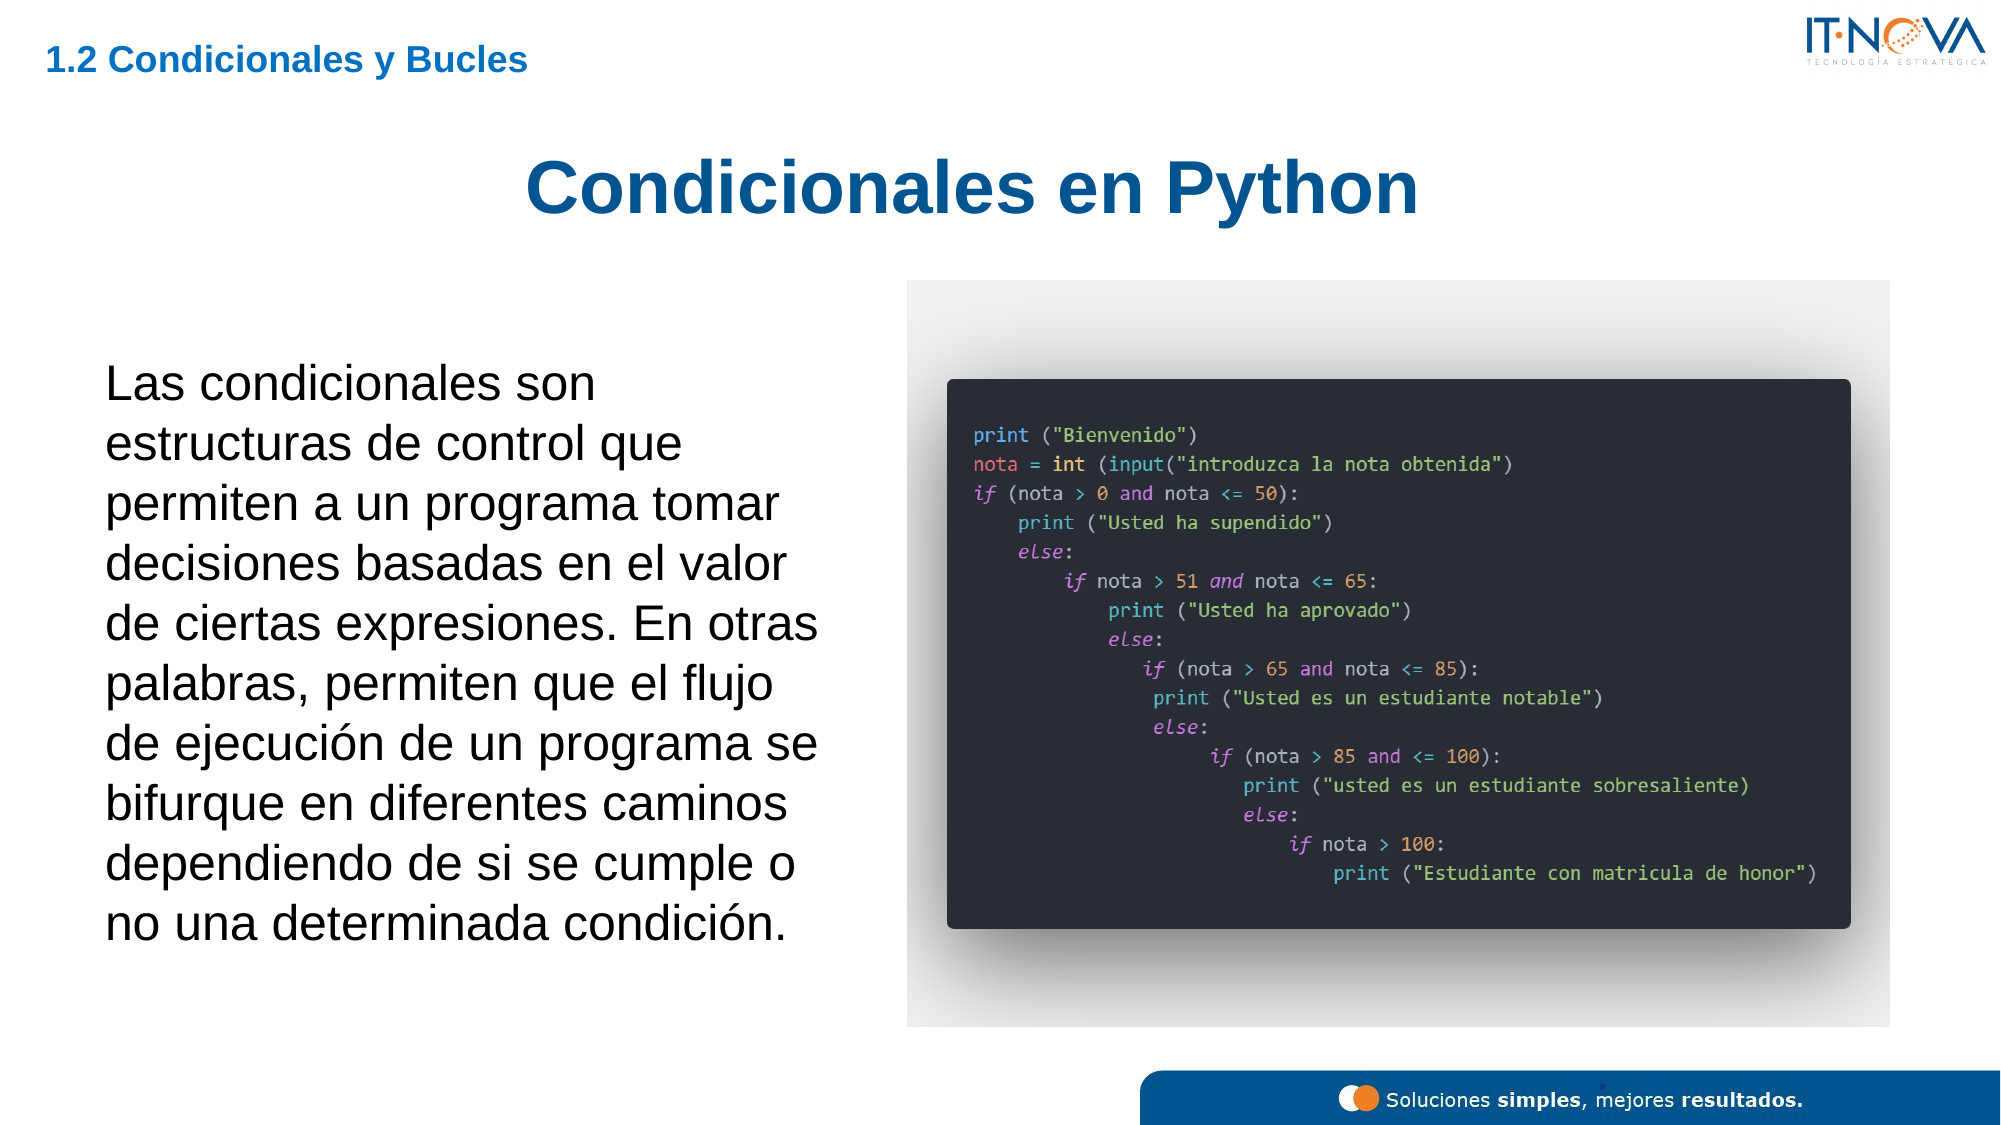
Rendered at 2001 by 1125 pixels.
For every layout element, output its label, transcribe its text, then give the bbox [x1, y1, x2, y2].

picture [907, 280, 1890, 1027]
text_box 1.2 Condicionales y Bucles [30, 27, 548, 89]
text_box Condicionales en Python [510, 130, 1491, 237]
text_box Las condicionales son estructuras de control que permiten a un programa tomar decisiones basadas en el valor de ciertas expresiones. En otras palabras, permiten que el flujo de ejecución de un programa se bifurque en diferentes caminos dependiendo de si se cumple o no una determinada condición. [90, 343, 855, 1125]
